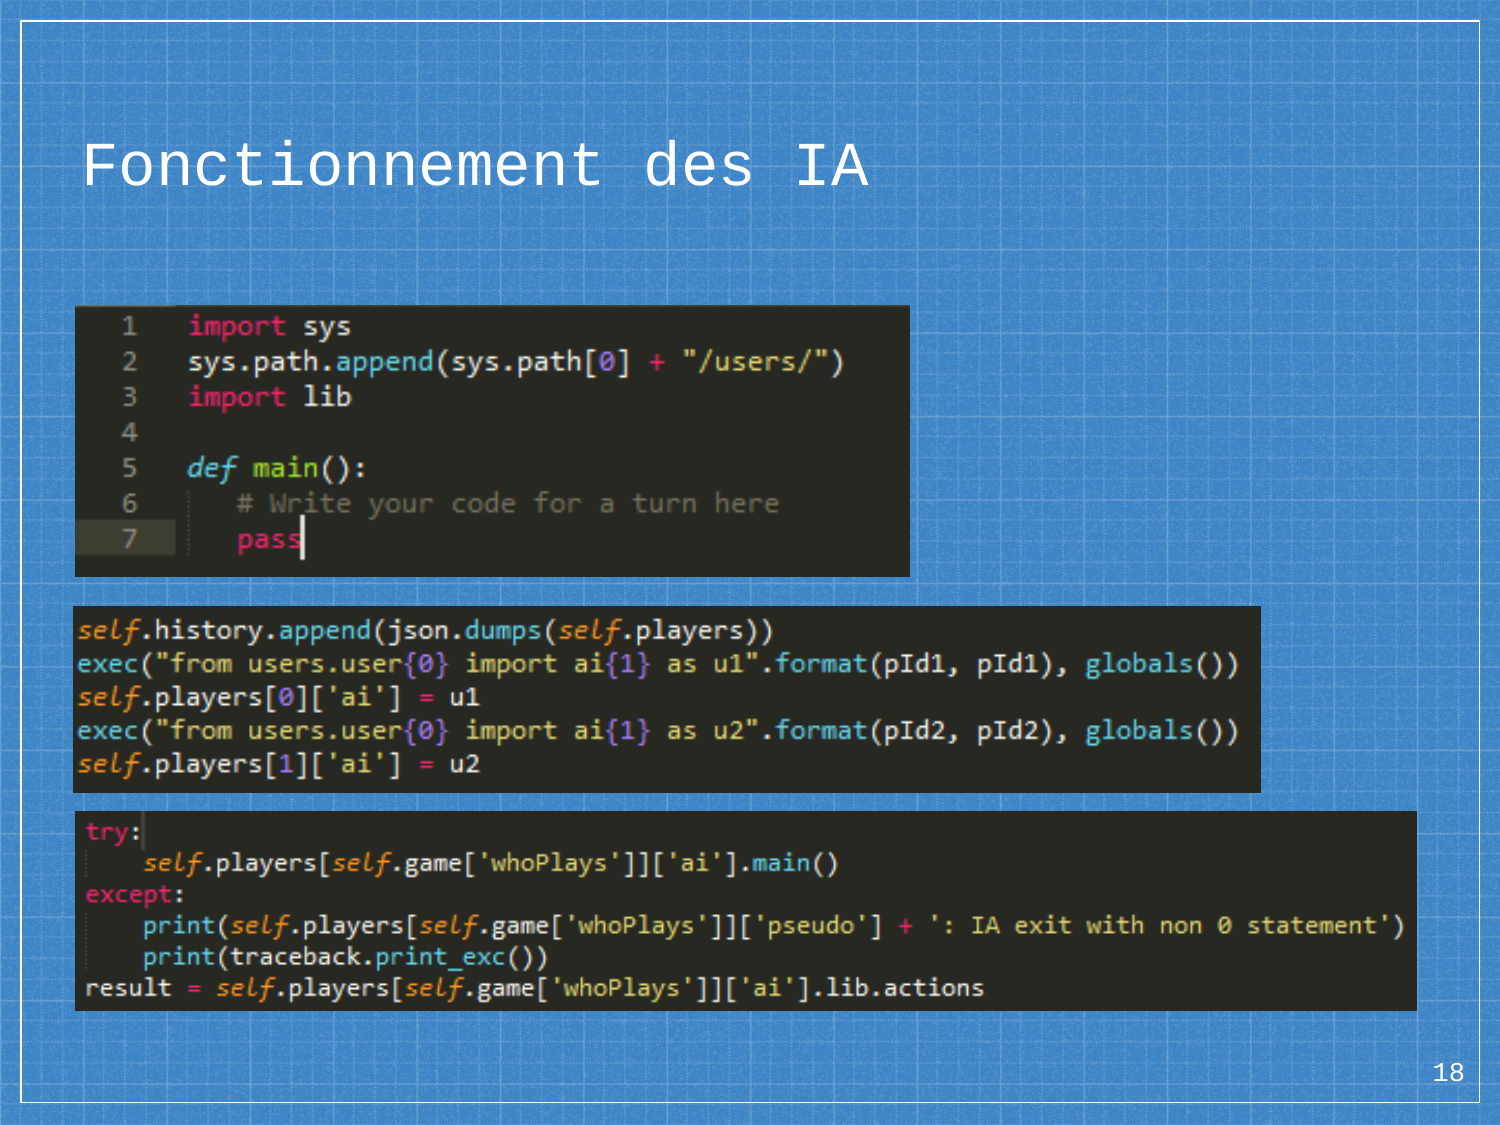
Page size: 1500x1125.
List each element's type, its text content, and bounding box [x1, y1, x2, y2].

picture [0, 0, 1500, 1125]
slide_number <number> [1403, 1038, 1494, 1125]
title Fonctionnement des IA [66, 108, 1417, 199]
picture [22, 22, 1479, 1102]
